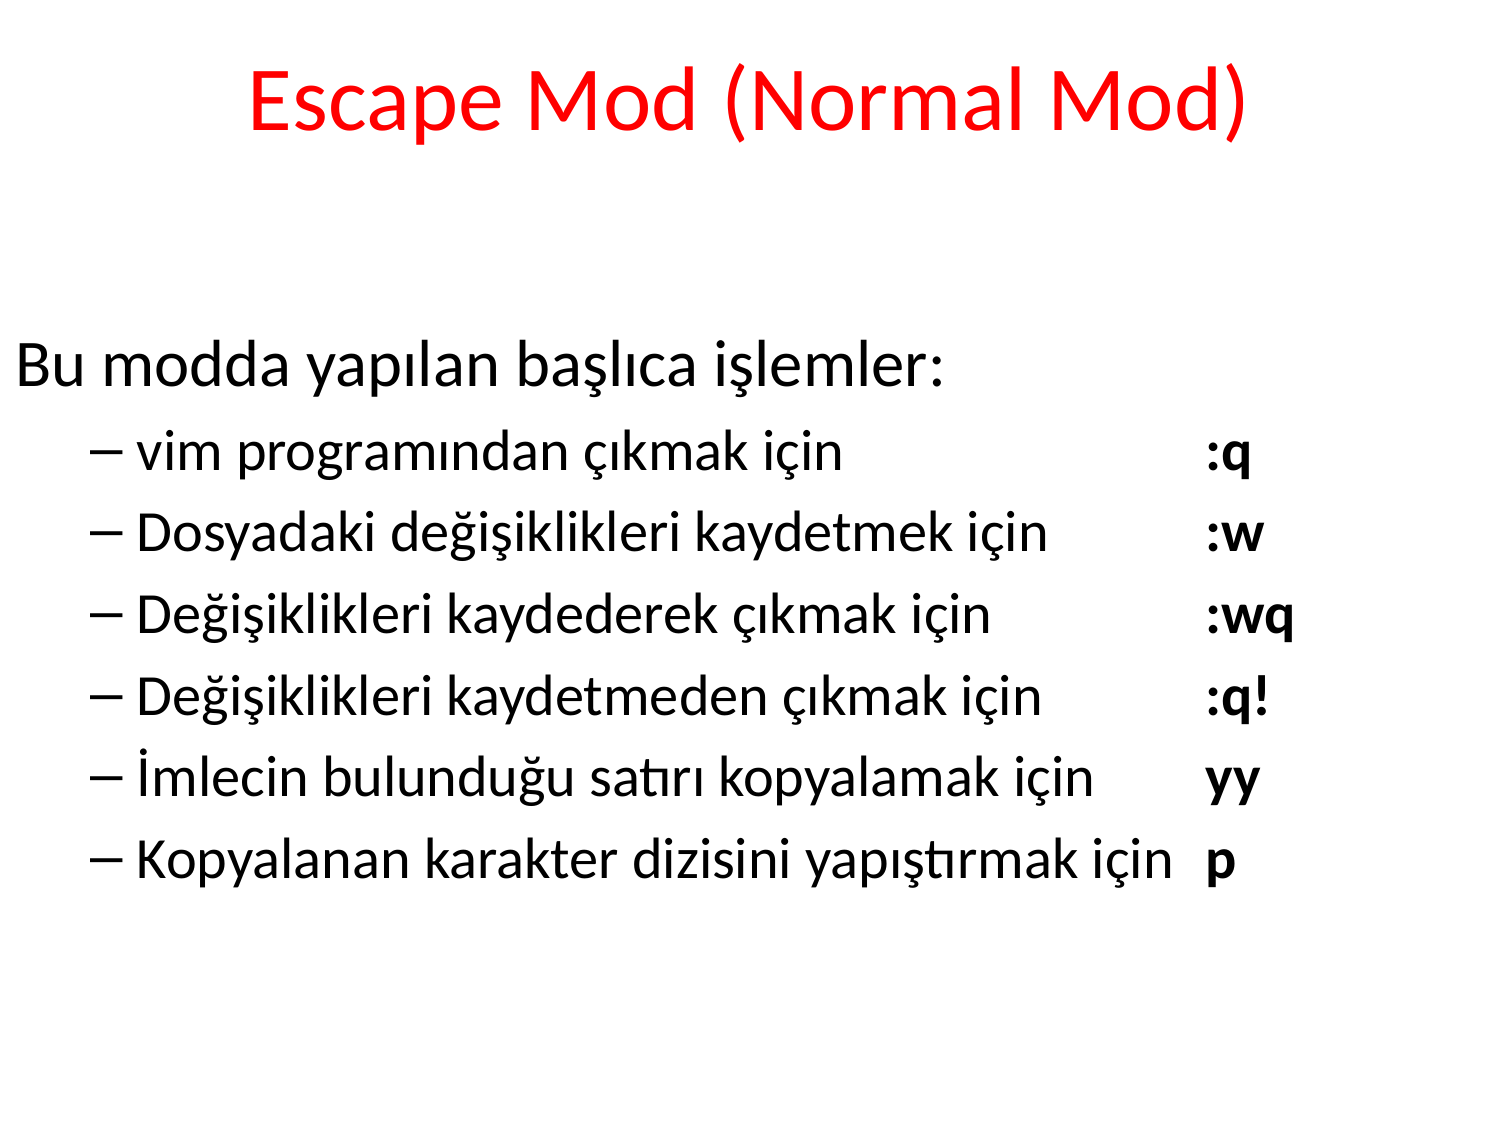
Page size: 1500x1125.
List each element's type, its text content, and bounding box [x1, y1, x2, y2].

list Bu modda yapılan başlıca işlemler: vim programından çıkmak için :q Dosyadaki değişiklikleri kaydetmek için :w Değişiklikleri kaydederek çıkmak için :wq Değişiklikleri kaydetmeden çıkmak için :q! İmlecin bulunduğu satırı kopyalamak için yy Kopyalanan karakter dizisini yapıştırmak için p ‏ [0, 312, 1500, 1022]
title Escape Mod (Normal Mod) [0, 0, 1500, 188]
